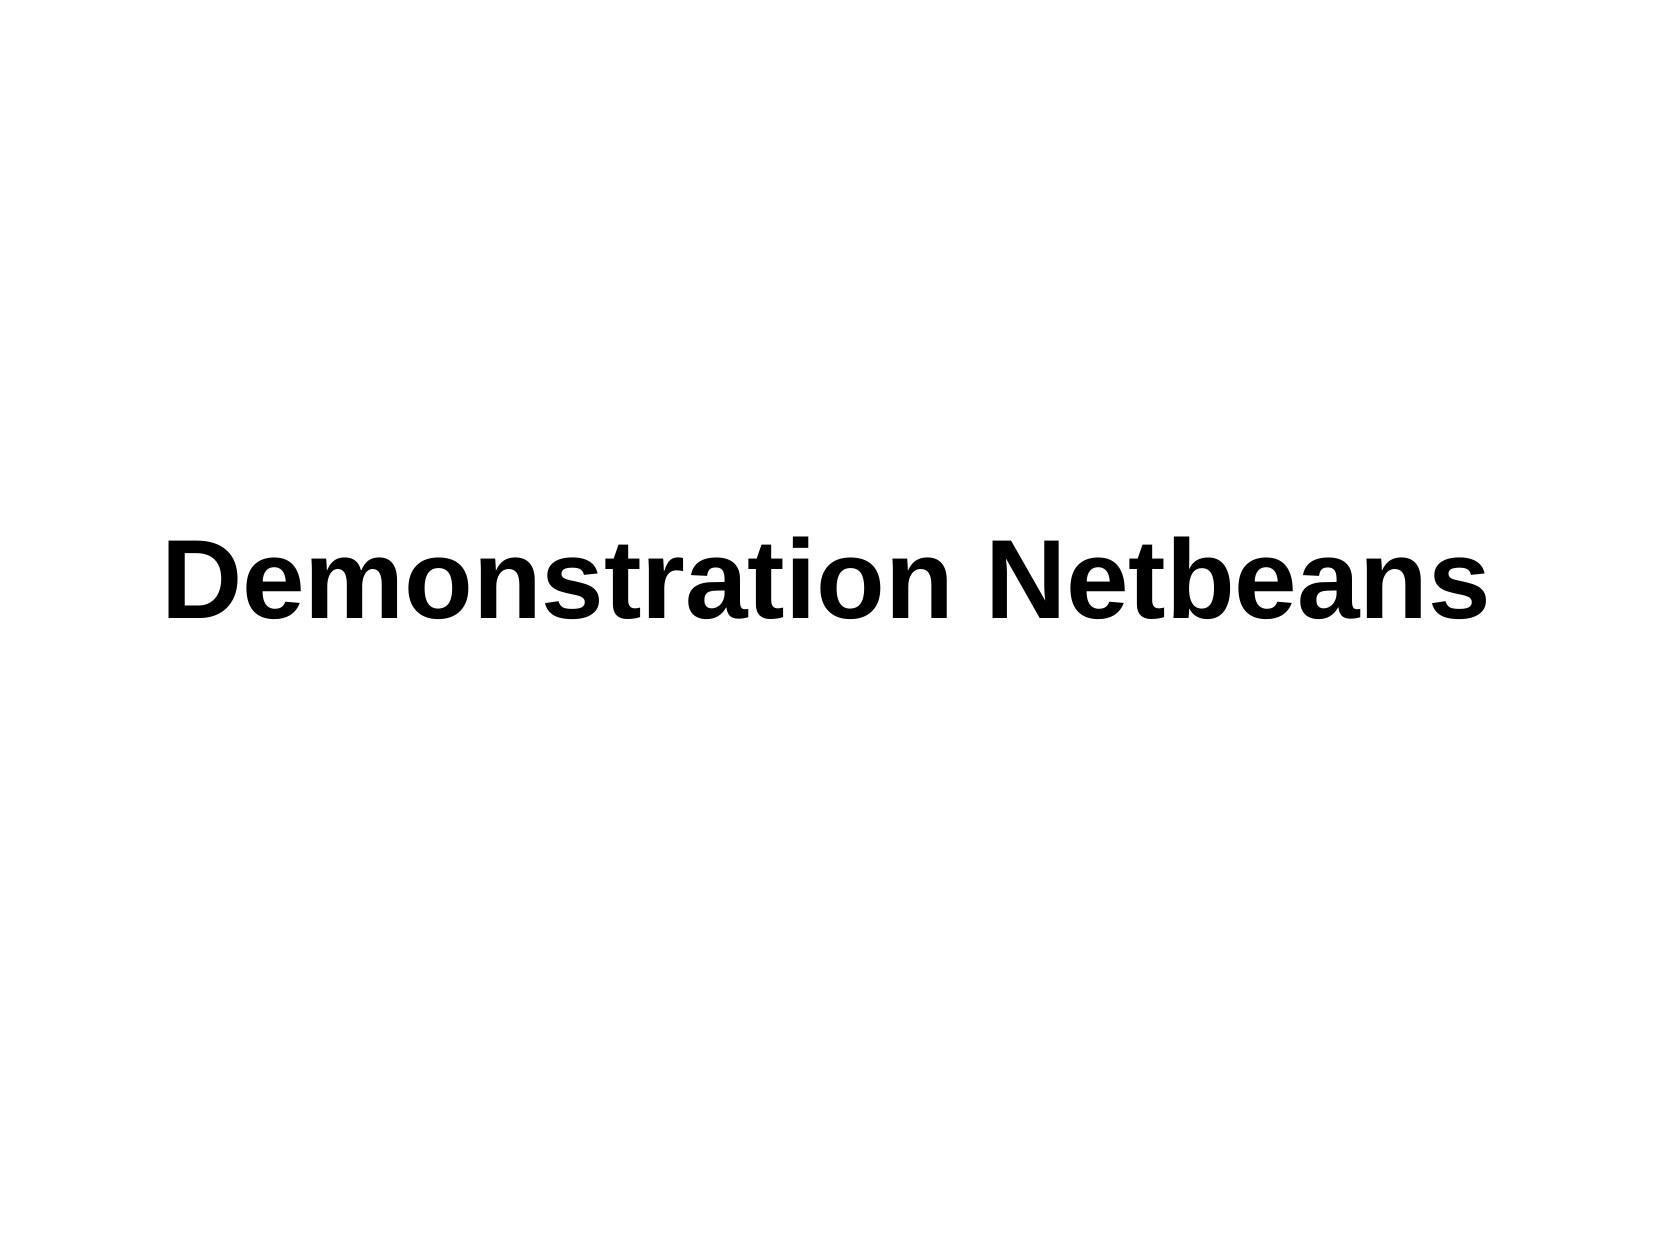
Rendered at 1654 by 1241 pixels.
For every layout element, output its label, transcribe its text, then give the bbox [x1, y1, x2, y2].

subtitle Demonstration Netbeans [82, 49, 1571, 1109]
